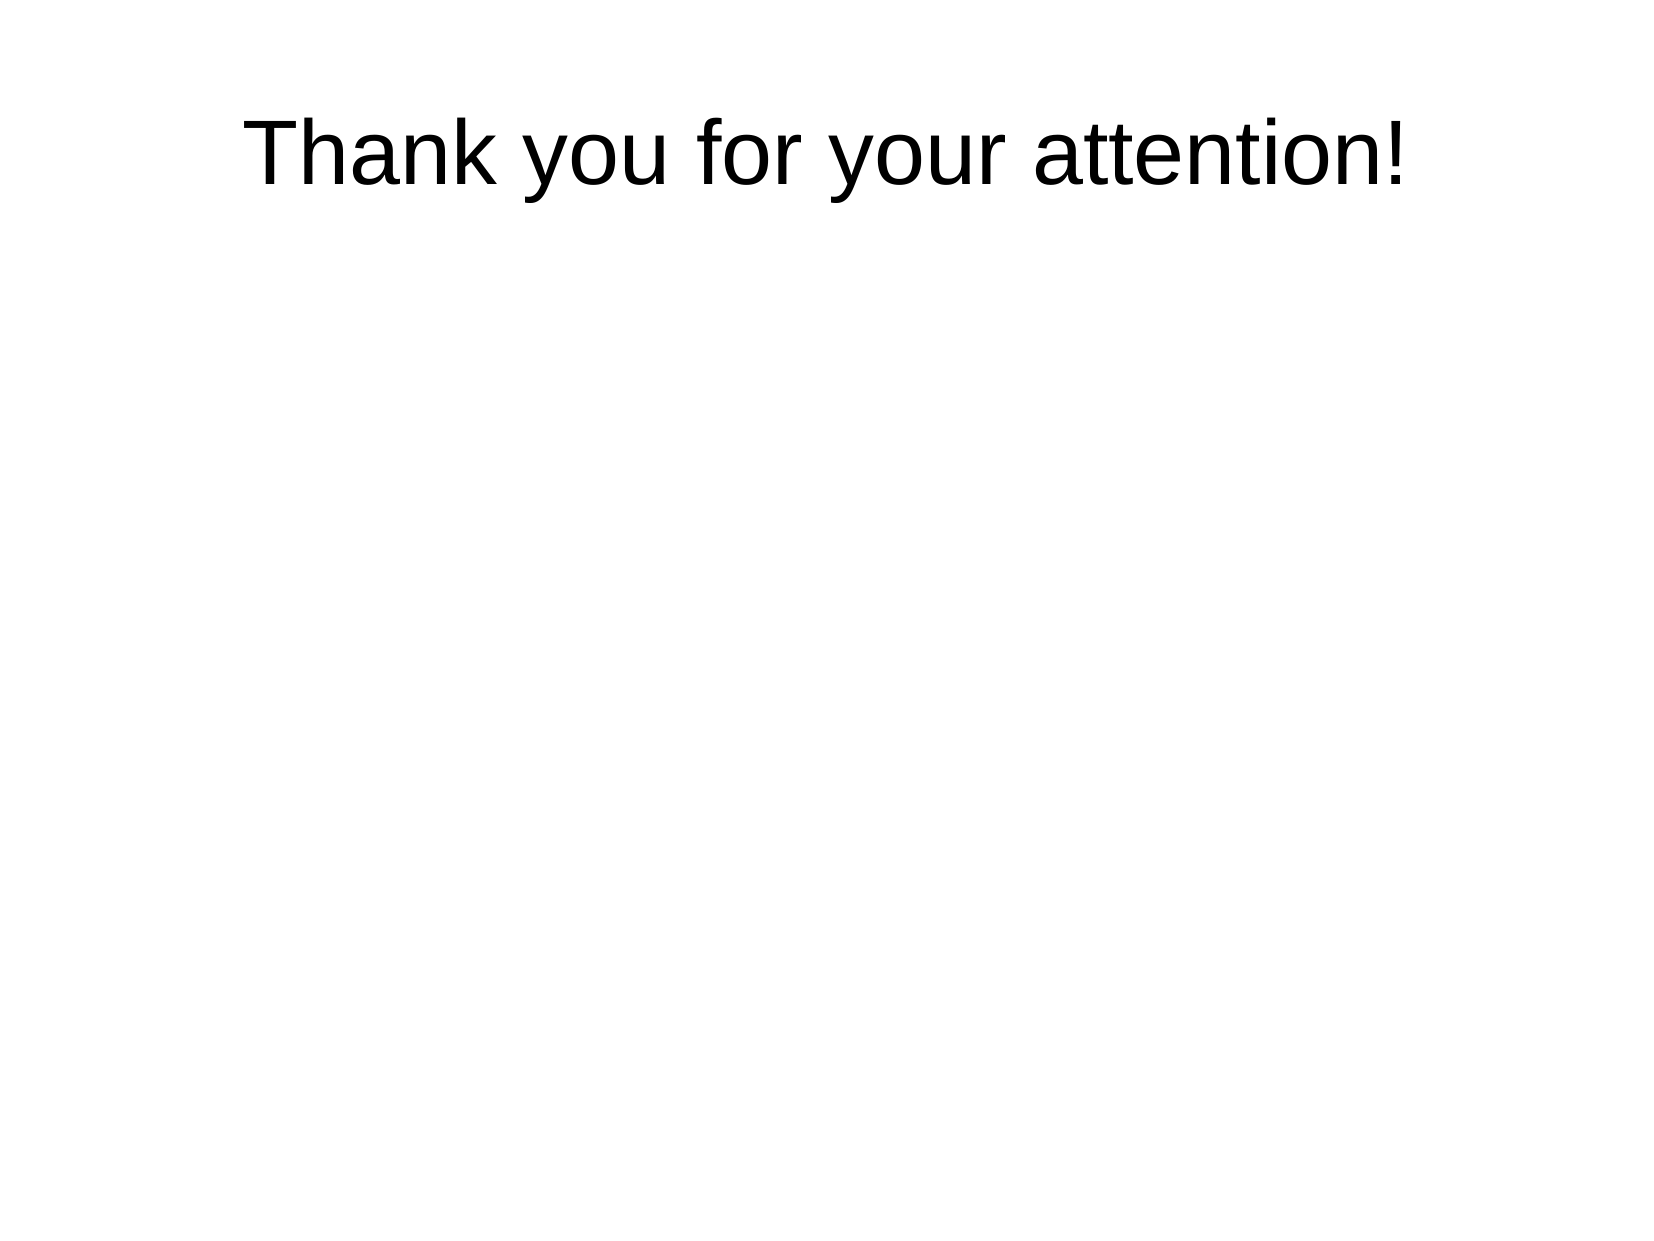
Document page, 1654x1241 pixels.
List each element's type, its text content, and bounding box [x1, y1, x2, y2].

title Thank you for your attention! [82, 49, 1571, 257]
